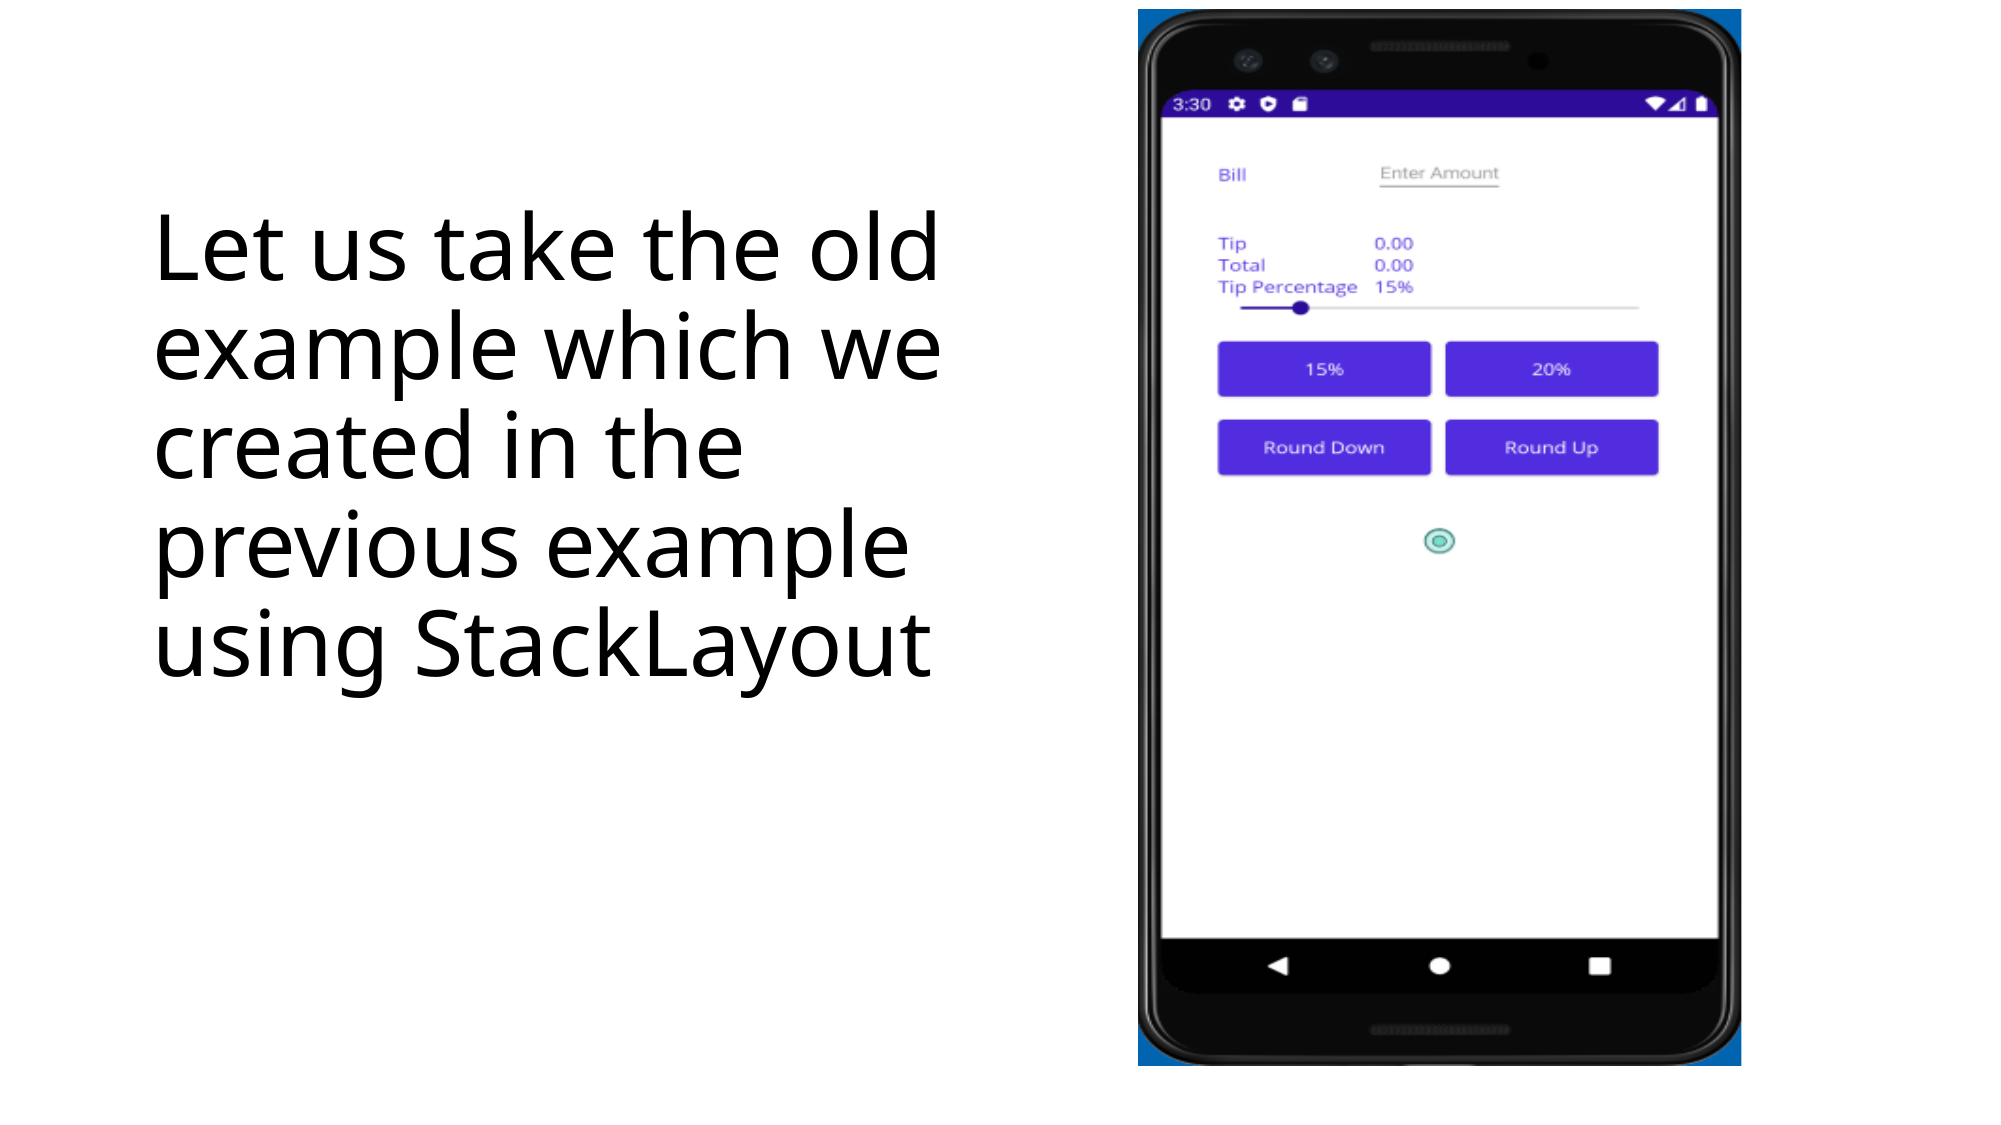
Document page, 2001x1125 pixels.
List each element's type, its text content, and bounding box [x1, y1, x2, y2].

title Let us take the old example which we created in the previous example using StackLayout [137, 59, 1088, 839]
picture [1138, 9, 1742, 1066]
